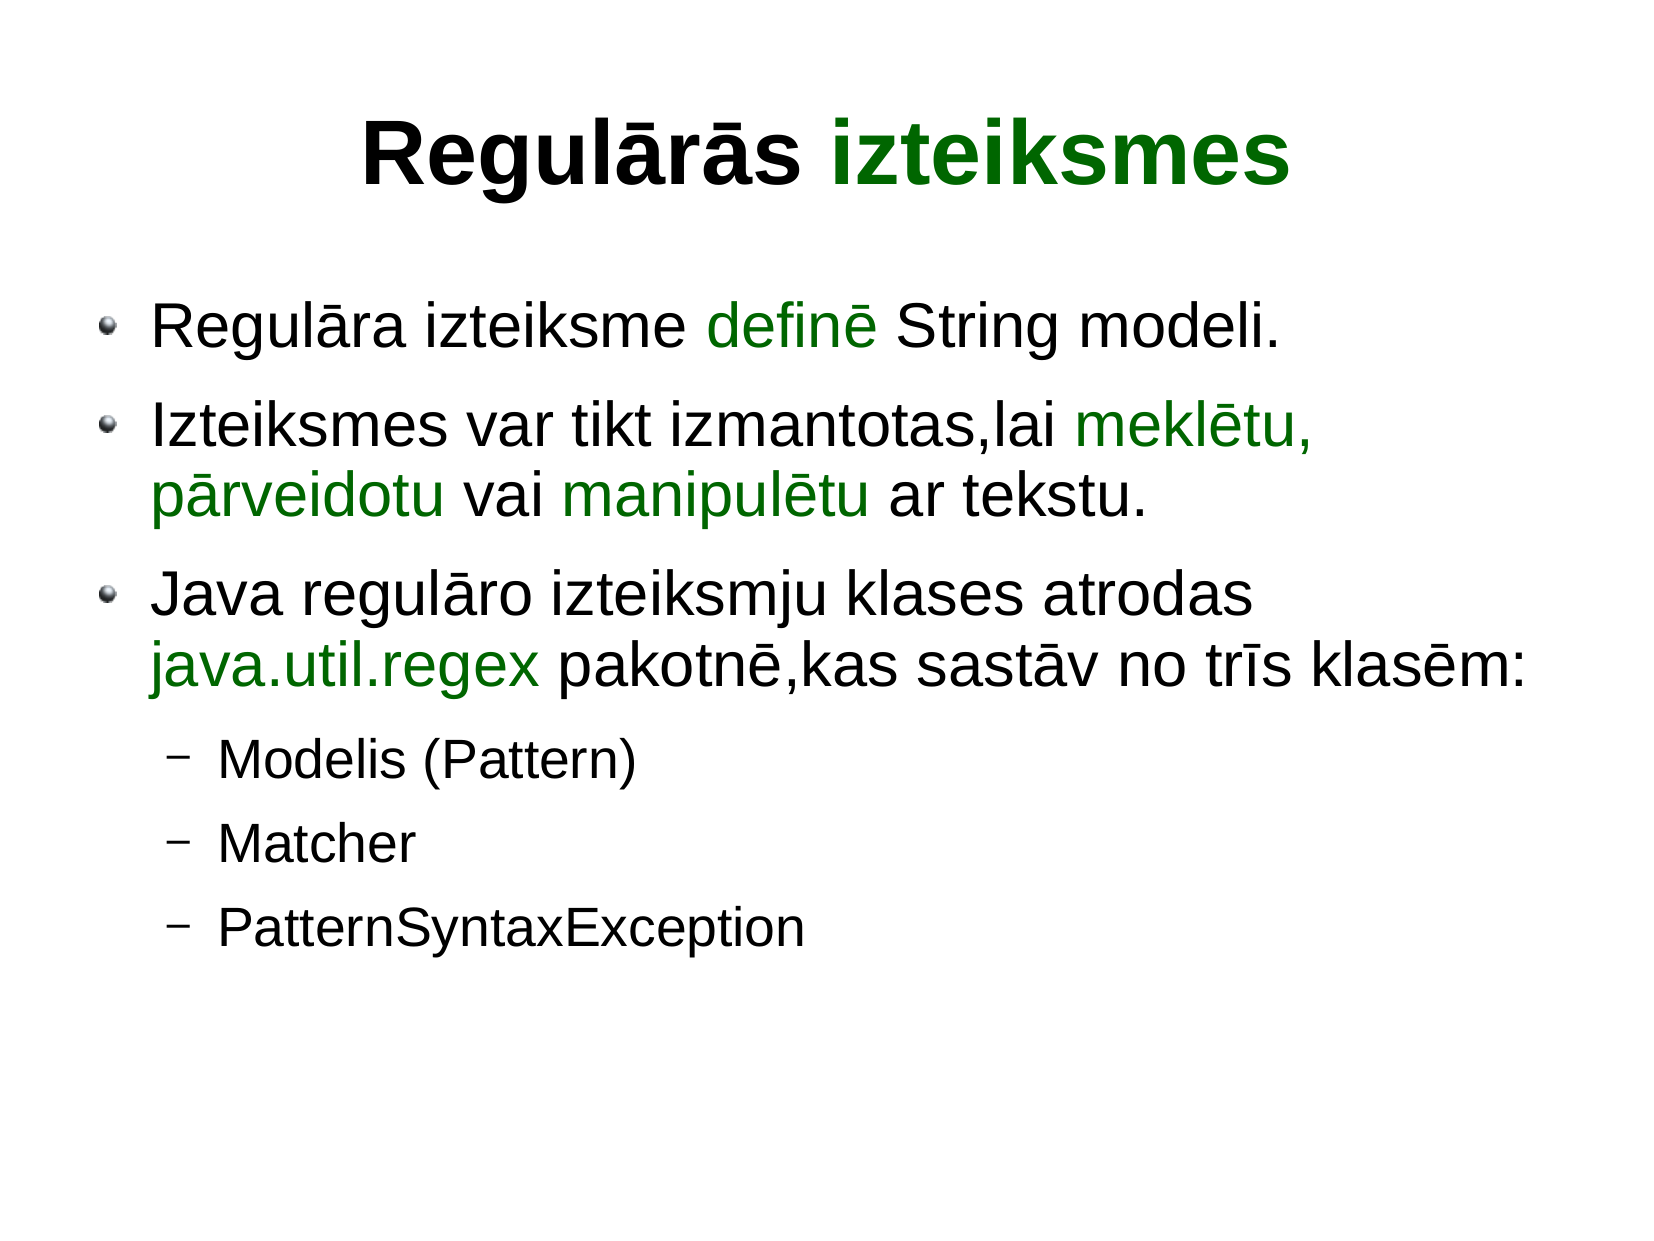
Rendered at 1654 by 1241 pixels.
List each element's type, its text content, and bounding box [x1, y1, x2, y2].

list Regulāra izteiksme definē String modeli. Izteiksmes var tikt izmantotas,lai meklētu, pārveidotu vai manipulētu ar tekstu. Java regulāro izteiksmju klases atrodas java.util.regex pakotnē,kas sastāv no trīs klasēm: Modelis (Pattern) Matcher PatternSyntaxException [82, 290, 1538, 1010]
title Regulārās izteiksmes [82, 49, 1571, 257]
